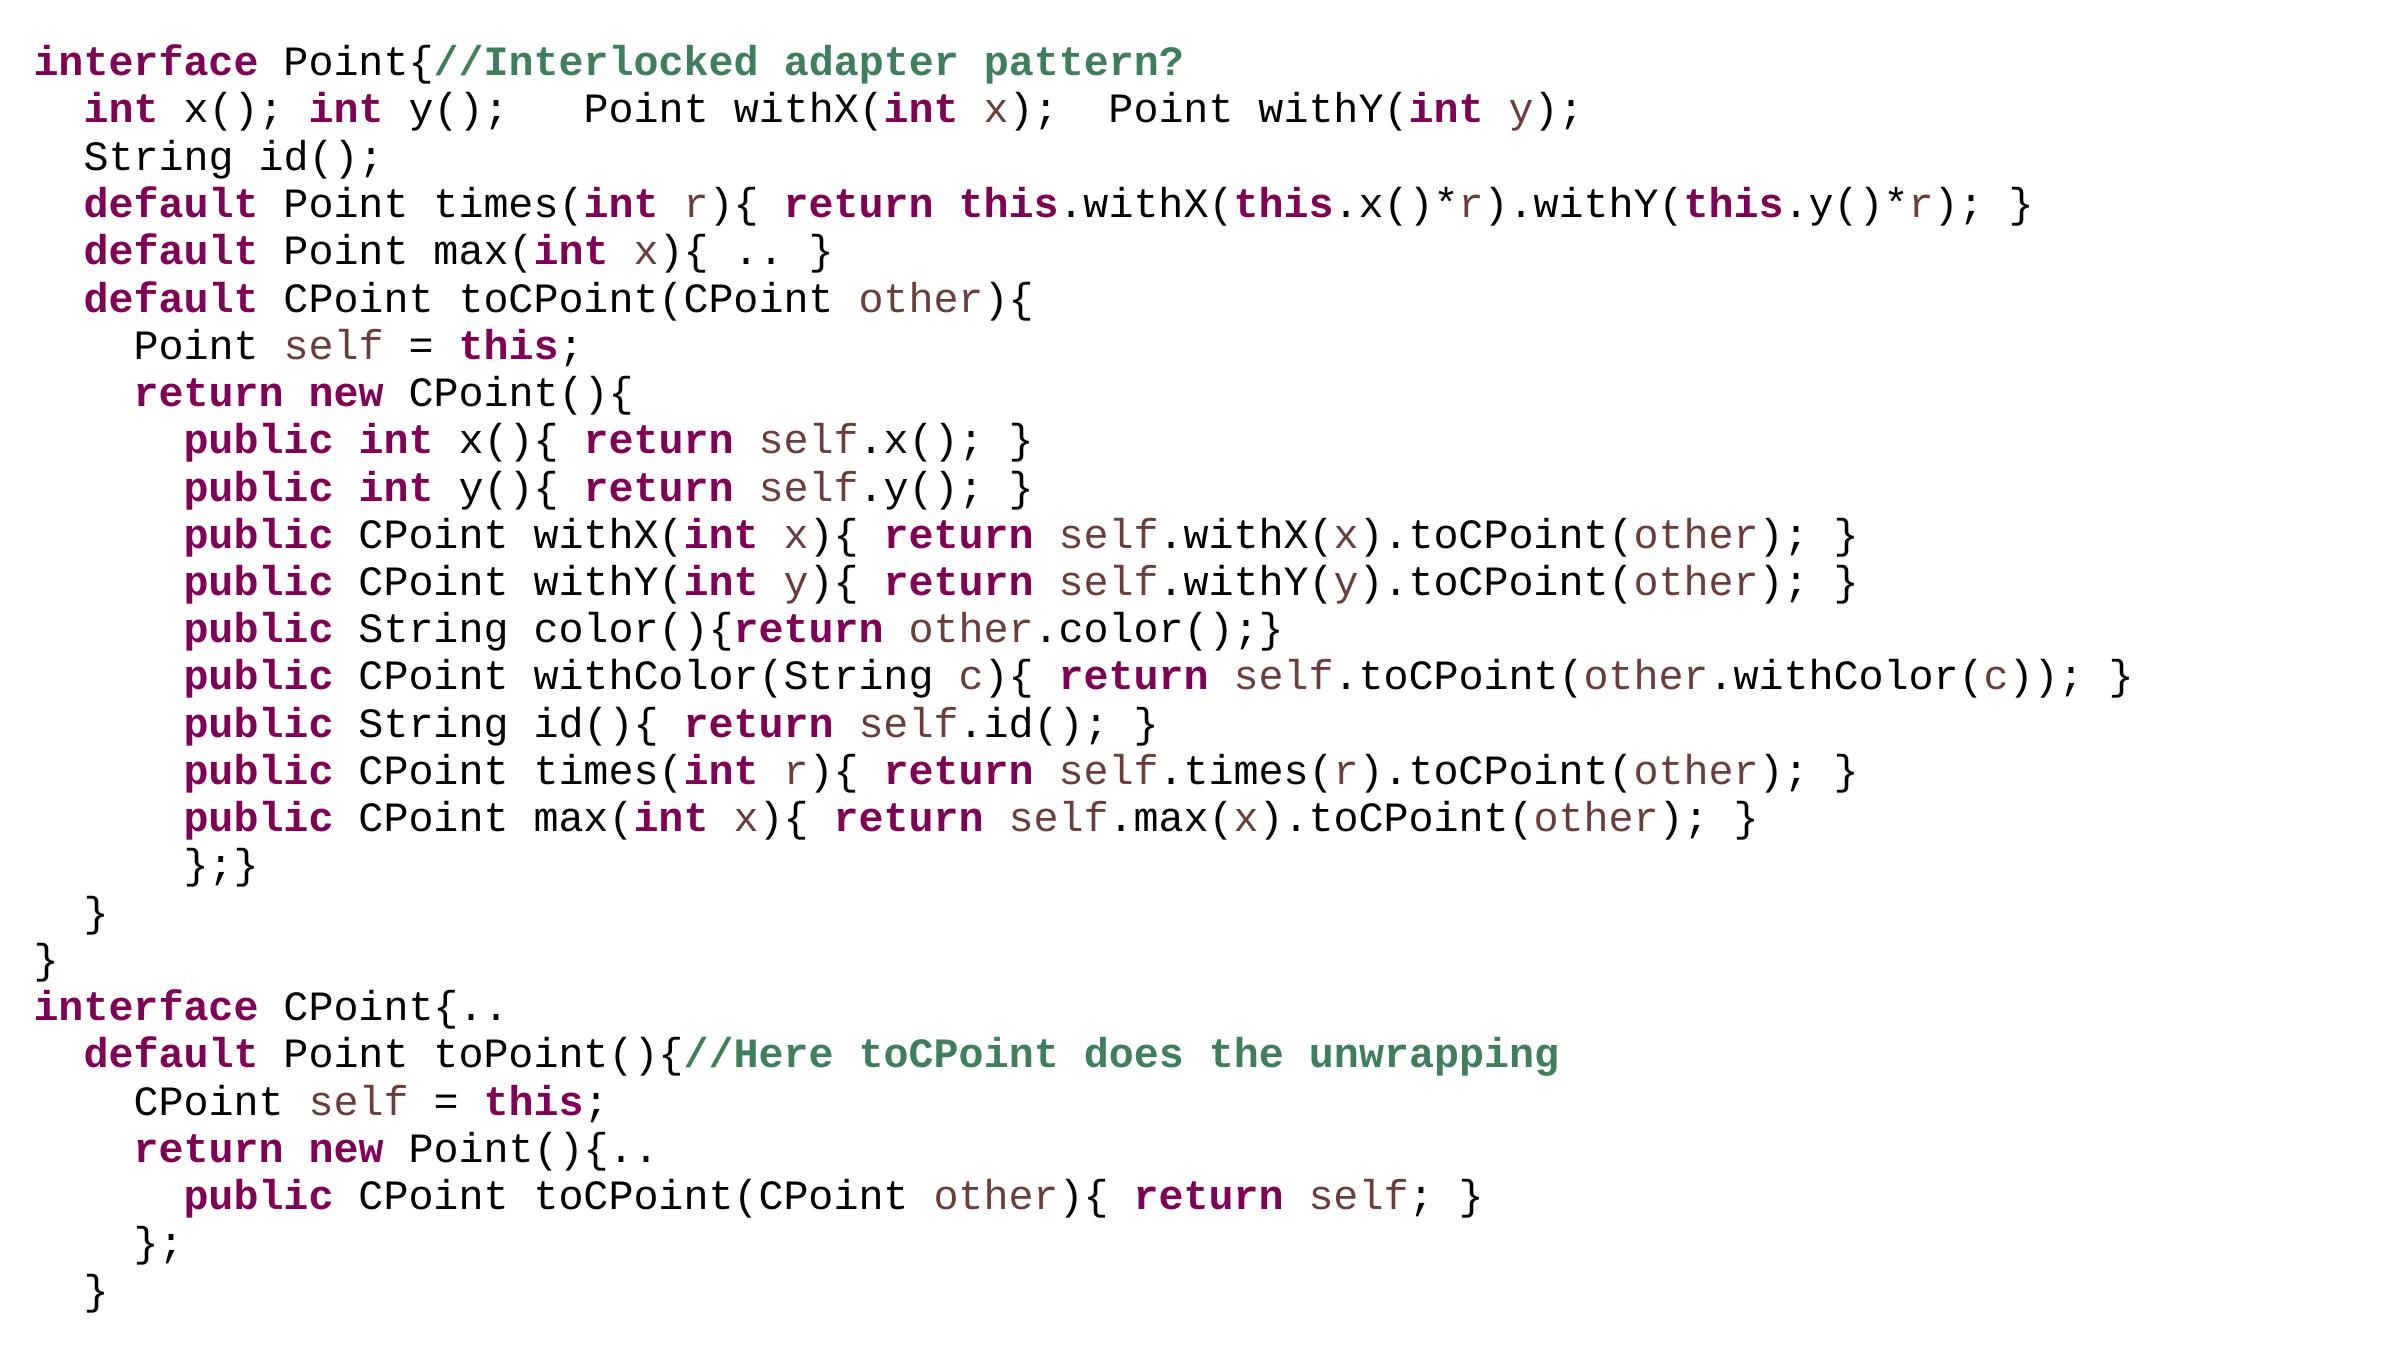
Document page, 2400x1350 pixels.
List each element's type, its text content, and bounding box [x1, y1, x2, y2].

text_box interface Point{//Interlocked adapter pattern? int x(); int y(); Point withX(int x); Point withY(int y); String id(); default Point times(int r){ return this.withX(this.x()*r).withY(this.y()*r); } default Point max(int x){ .. } default CPoint toCPoint(CPoint other){ Point self = this; return new CPoint(){ public int x(){ return self.x(); } public int y(){ return self.y(); } public CPoint withX(int x){ return self.withX(x).toCPoint(other); } public CPoint withY(int y){ return self.withY(y).toCPoint(other); } public String color(){return other.color();} public CPoint withColor(String c){ return self.toCPoint(other.withColor(c)); } public String id(){ return self.id(); } public CPoint times(int r){ return self.times(r).toCPoint(other); } public CPoint max(int x){ return self.max(x).toCPoint(other); } };} } } interface CPoint{.. default Point toPoint(){//Here toCPoint does the unwrapping CPoint self = this; return new Point(){.. public CPoint toCPoint(CPoint other){ return self; } }; } [18, 33, 2359, 1350]
